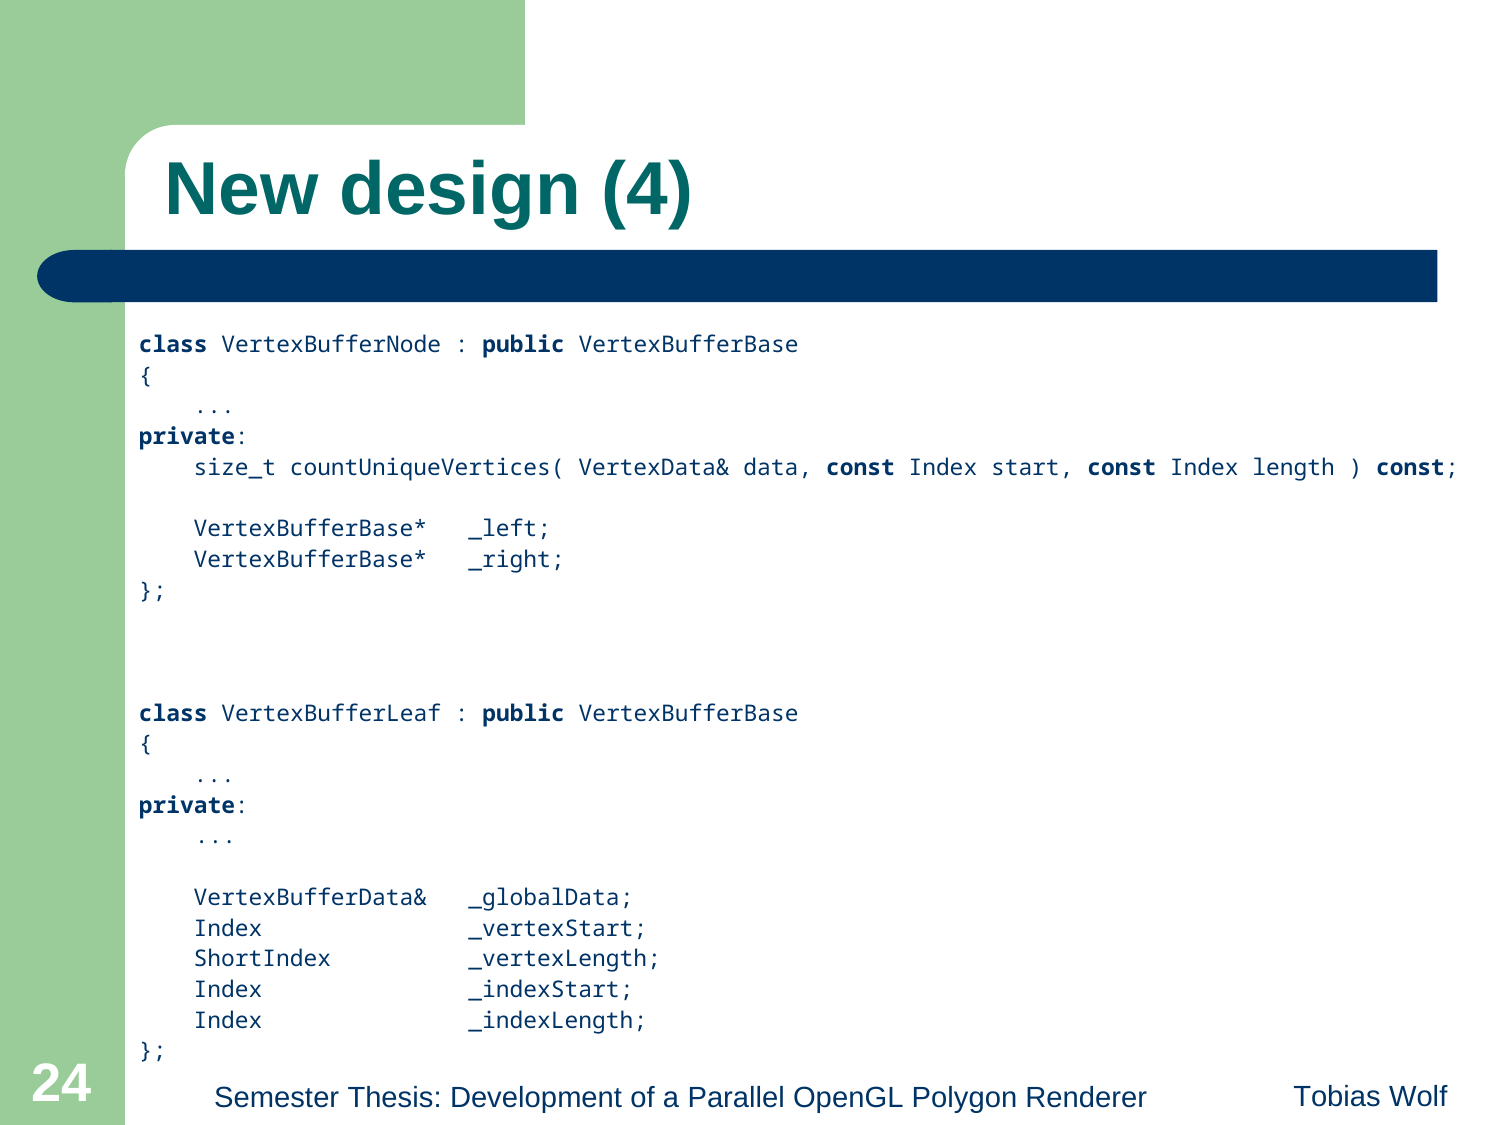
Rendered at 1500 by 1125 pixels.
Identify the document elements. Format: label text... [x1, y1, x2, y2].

title New design (4) [149, 124, 1463, 238]
list class VertexBufferNode : public VertexBufferBase { ... private: size_t countUniqueVertices( VertexData& data, const Index start, const Index length ) const; VertexBufferBase* _left; VertexBufferBase* _right; }; class VertexBufferLeaf : public VertexBufferBase { ... private: ... VertexBufferData& _globalData; Index _vertexStart; ShortIndex _vertexLength; Index _indexStart; Index _indexLength; }; [123, 324, 1483, 1001]
